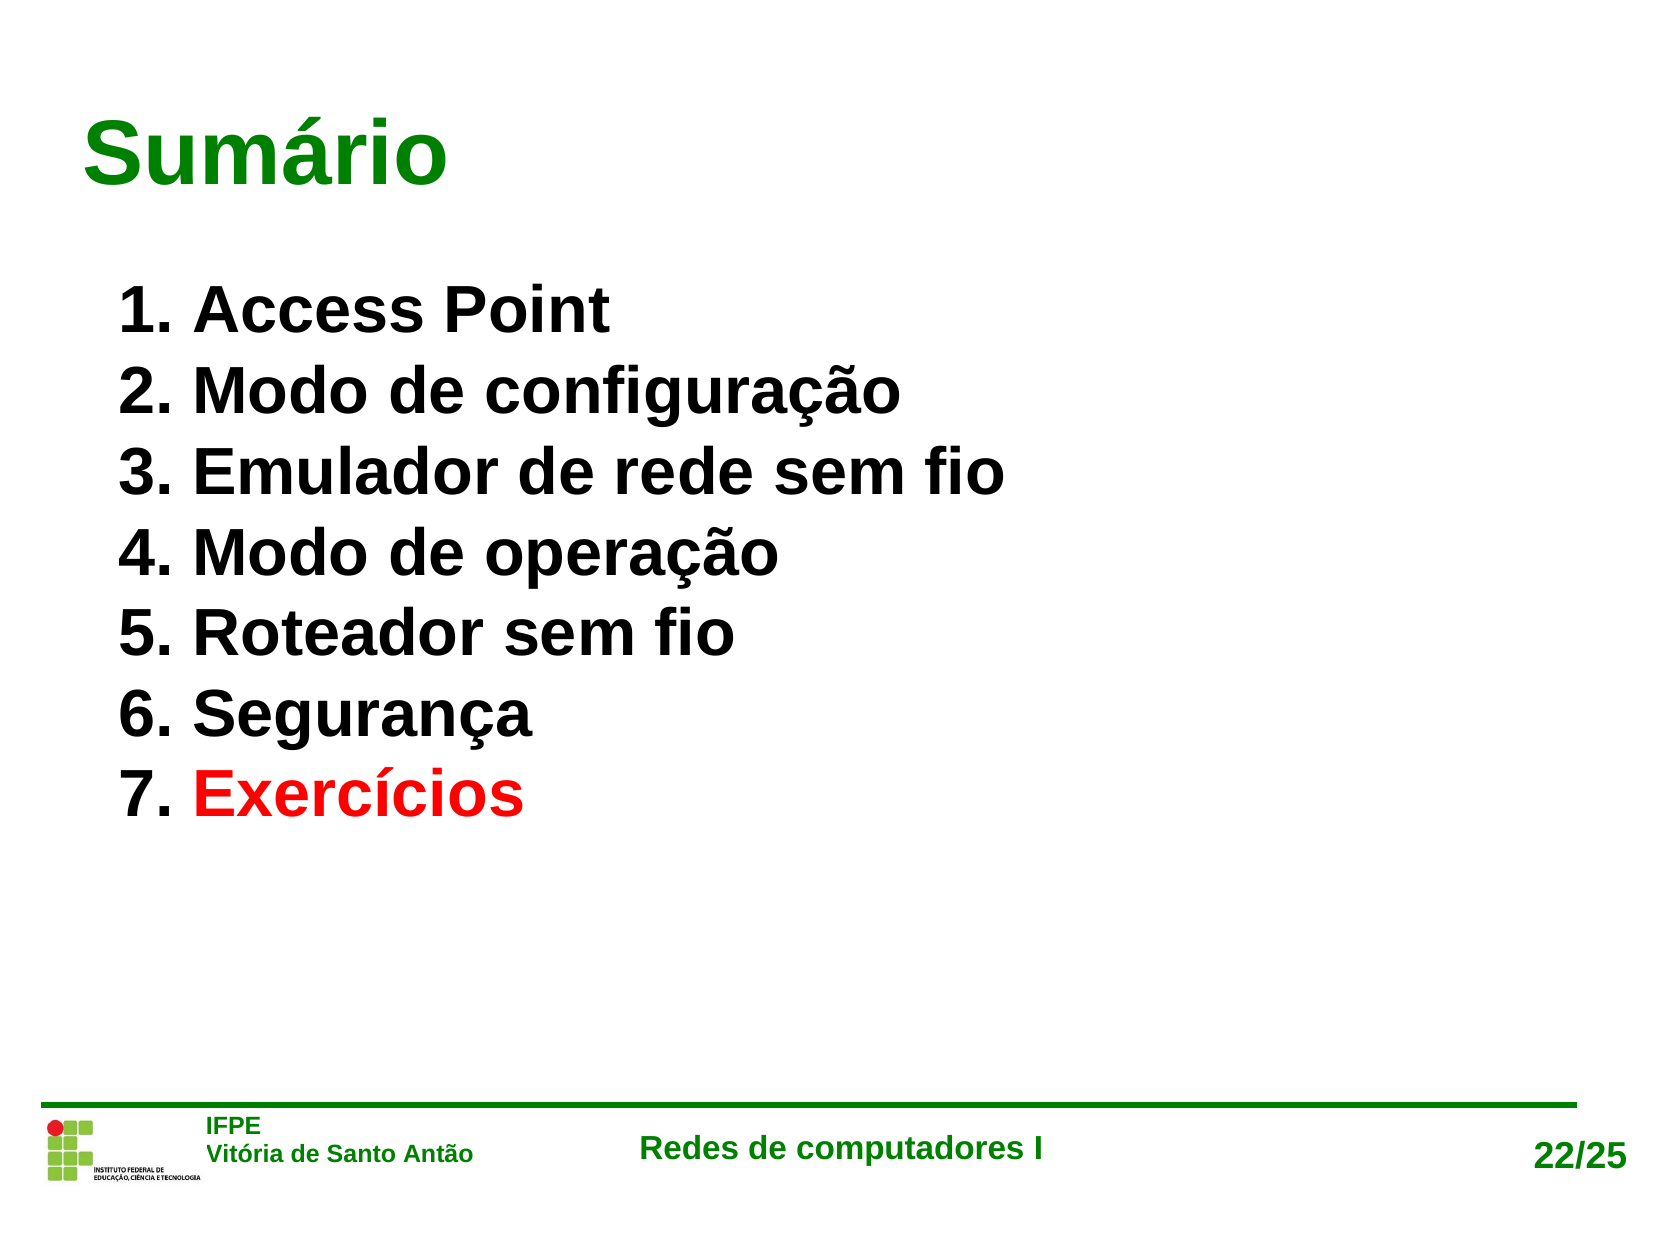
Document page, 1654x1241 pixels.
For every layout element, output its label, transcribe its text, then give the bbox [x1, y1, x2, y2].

list Access Point Modo de configuração Emulador de rede sem fio Modo de operação Roteador sem fio Segurança Exercícios [82, 272, 1571, 1091]
title Sumário [82, 49, 1571, 257]
picture [39, 1111, 207, 1191]
